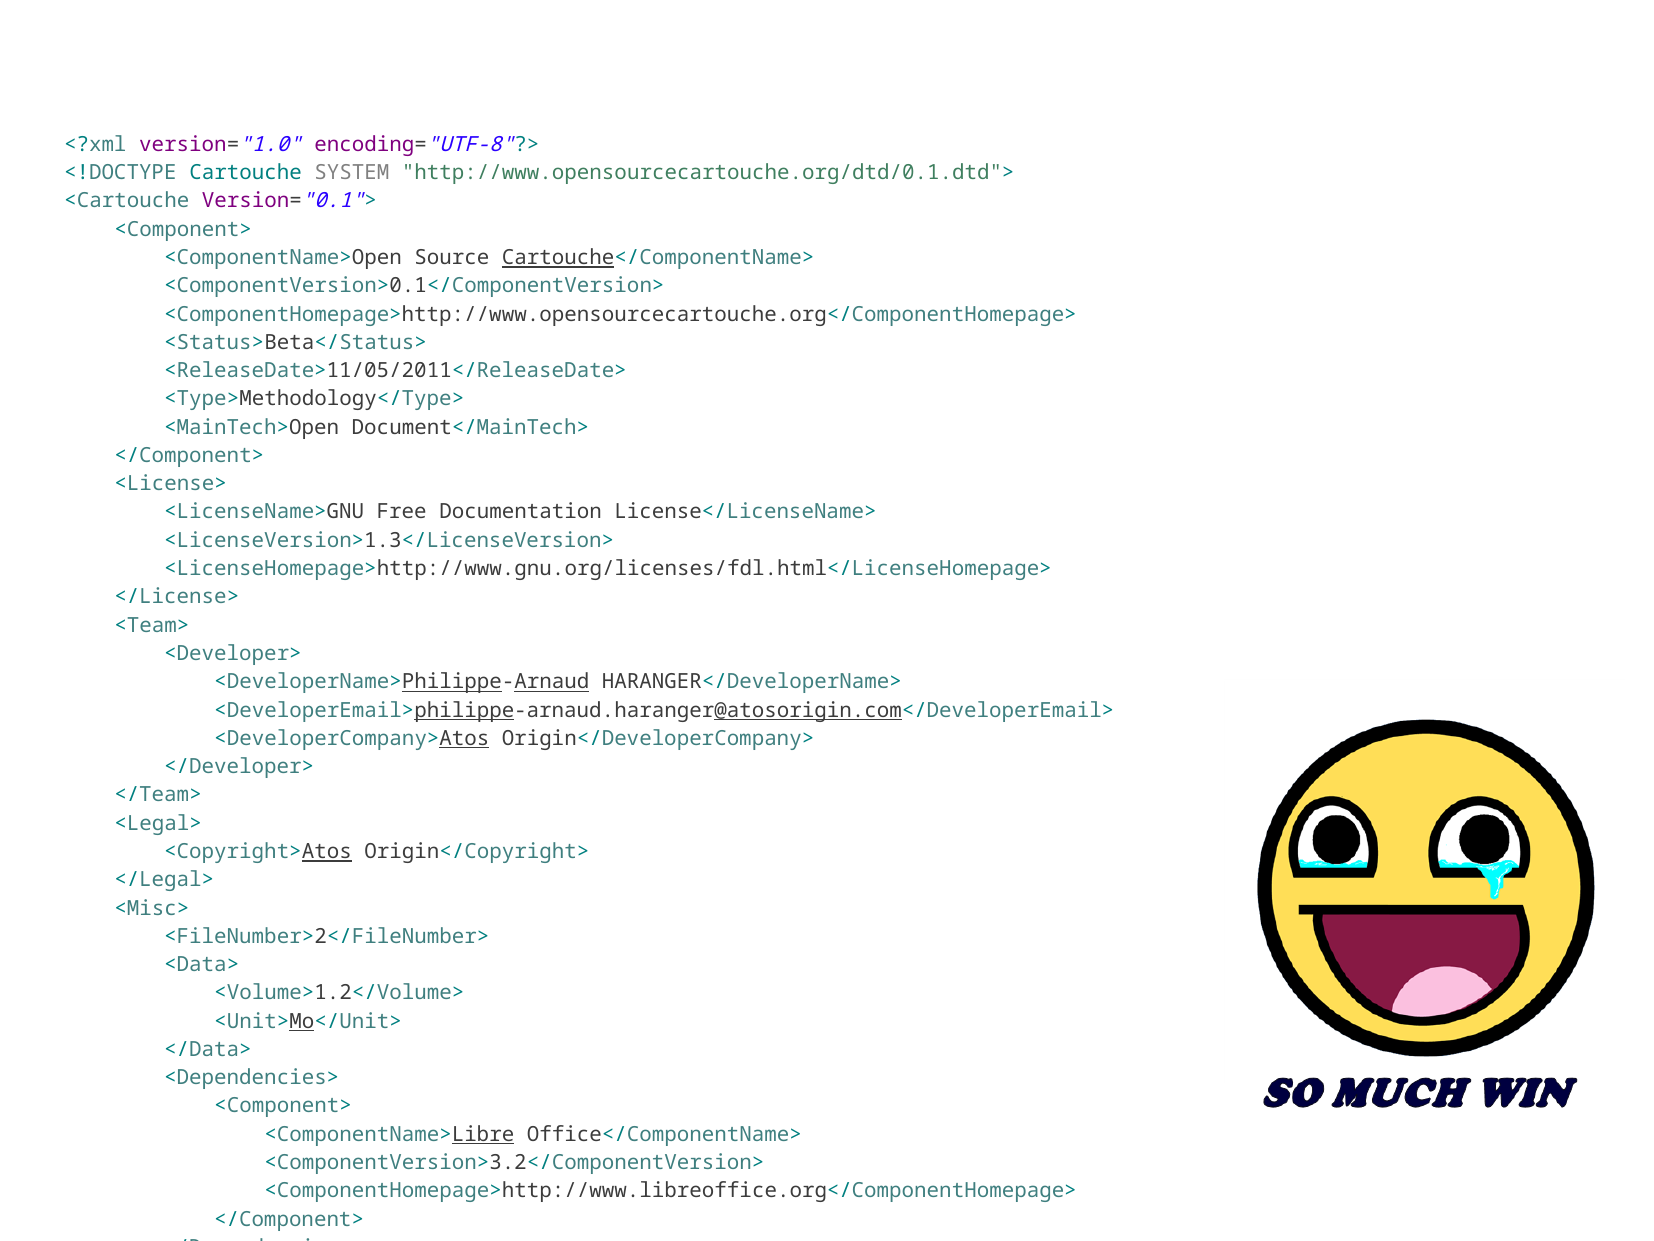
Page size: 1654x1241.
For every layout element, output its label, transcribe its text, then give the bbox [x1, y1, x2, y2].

text_box <?xml version="1.0" encoding="UTF-8"?> <!DOCTYPE Cartouche SYSTEM "http://www.opensourcecartouche.org/dtd/0.1.dtd"> <Cartouche Version="0.1"> <Component> <ComponentName>Open Source Cartouche</ComponentName> <ComponentVersion>0.1</ComponentVersion> <ComponentHomepage>http://www.opensourcecartouche.org</ComponentHomepage> <Status>Beta</Status> <ReleaseDate>11/05/2011</ReleaseDate> <Type>Methodology</Type> <MainTech>Open Document</MainTech> </Component> <License> <LicenseName>GNU Free Documentation License</LicenseName> <LicenseVersion>1.3</LicenseVersion> <LicenseHomepage>http://www.gnu.org/licenses/fdl.html</LicenseHomepage> </License> <Team> <Developer> <DeveloperName>Philippe-Arnaud HARANGER</DeveloperName> <DeveloperEmail>philippe-arnaud.haranger@atosorigin.com</DeveloperEmail> <DeveloperCompany>Atos Origin</DeveloperCompany> </Developer> </Team> <Legal> <Copyright>Atos Origin</Copyright> </Legal> <Misc> <FileNumber>2</FileNumber> <Data> <Volume>1.2</Volume> <Unit>Mo</Unit> </Data> <Dependencies> <Component> <ComponentName>Libre Office</ComponentName> <ComponentVersion>3.2</ComponentVersion> <ComponentHomepage>http://www.libreoffice.org</ComponentHomepage> </Component> </Dependencies> </Misc> </Cartouche> [49, 121, 1130, 1156]
picture [1224, 679, 1625, 1182]
